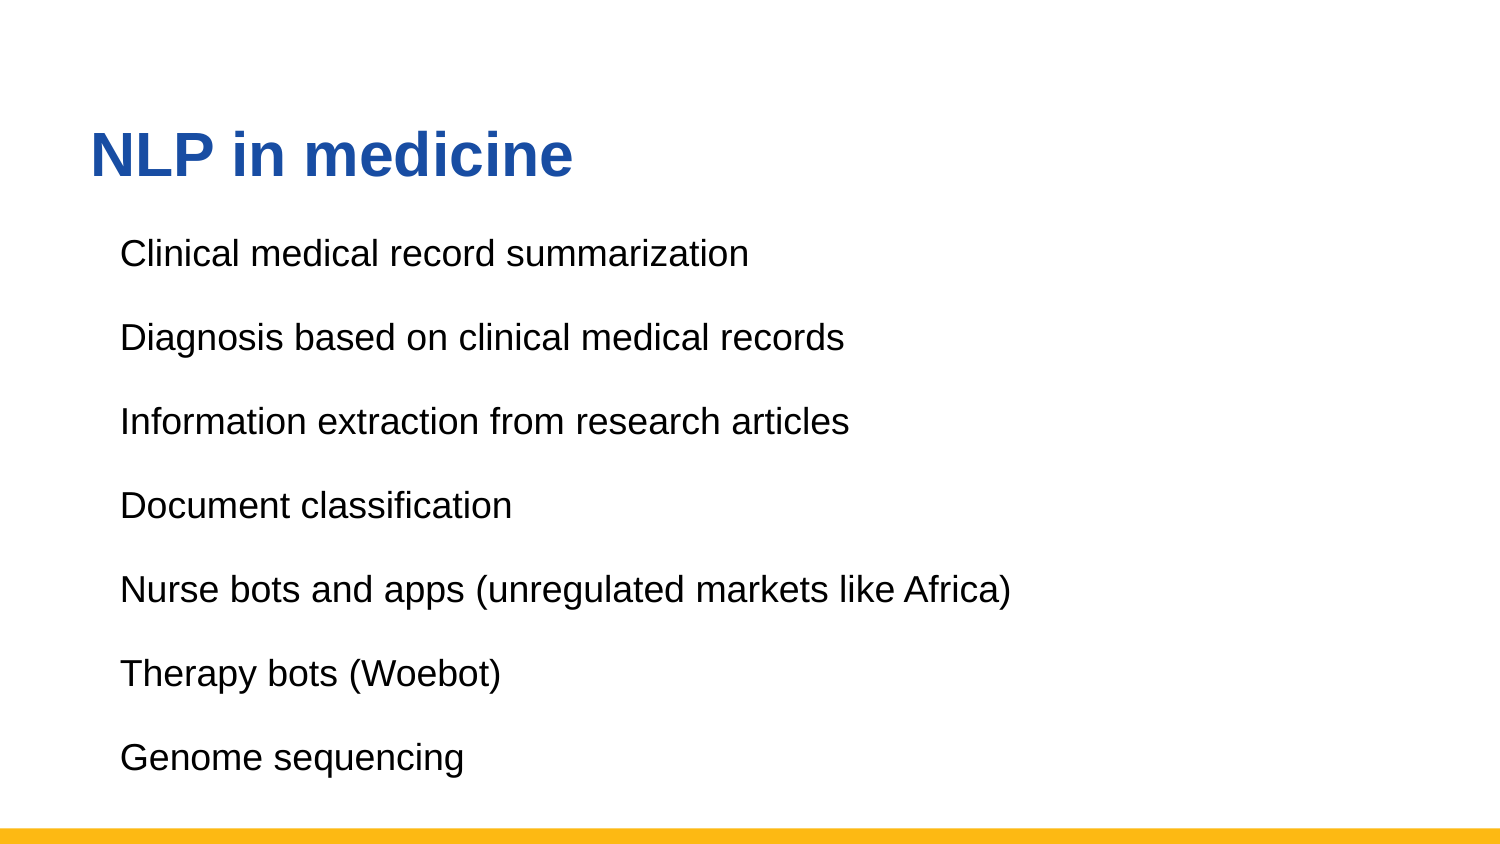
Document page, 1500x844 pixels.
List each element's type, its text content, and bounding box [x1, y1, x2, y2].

text_box Clinical medical record summarization Diagnosis based on clinical medical records Information extraction from research articles Document classification Nurse bots and apps (unregulated markets like Africa) Therapy bots (Woebot) Genome sequencing [105, 225, 1291, 786]
title NLP in medicine [75, 0, 1425, 197]
